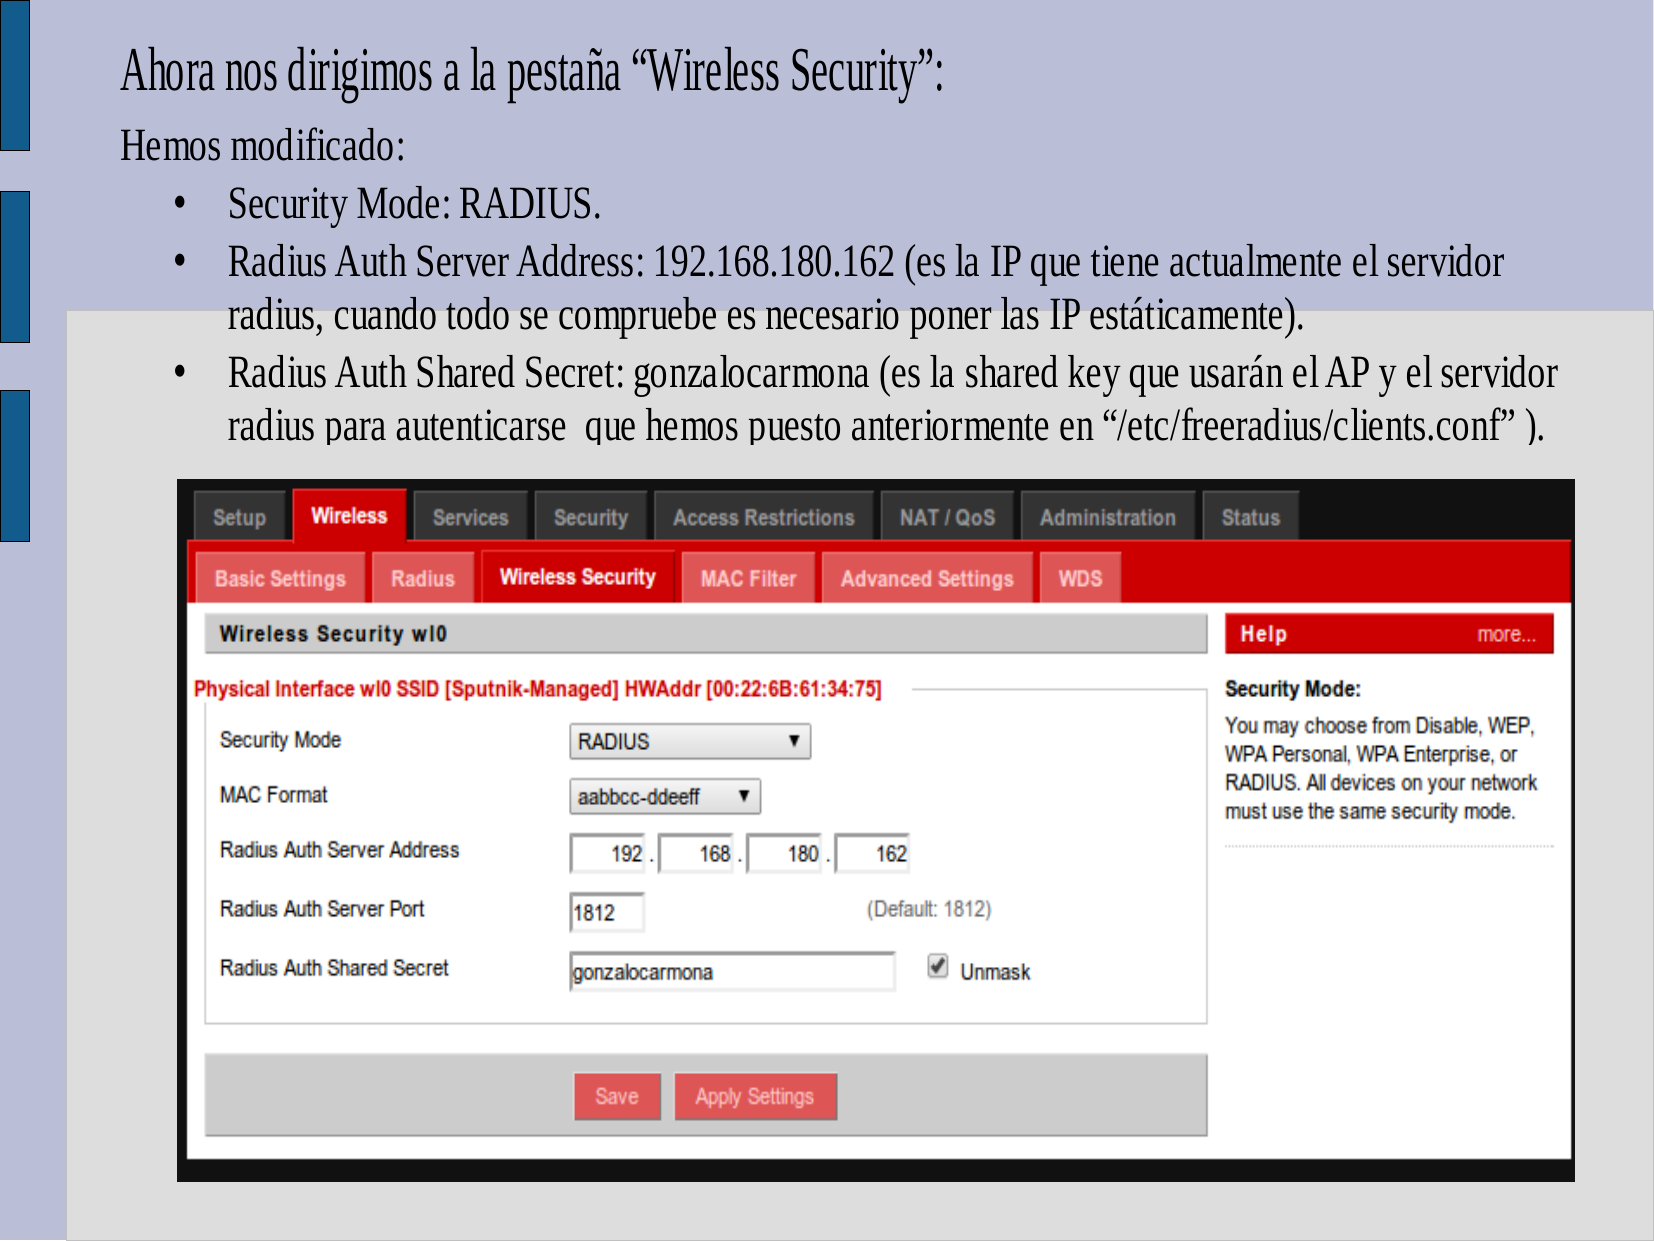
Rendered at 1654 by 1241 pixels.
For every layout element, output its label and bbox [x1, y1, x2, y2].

picture [177, 479, 1575, 1182]
chart [118, 32, 1654, 473]
